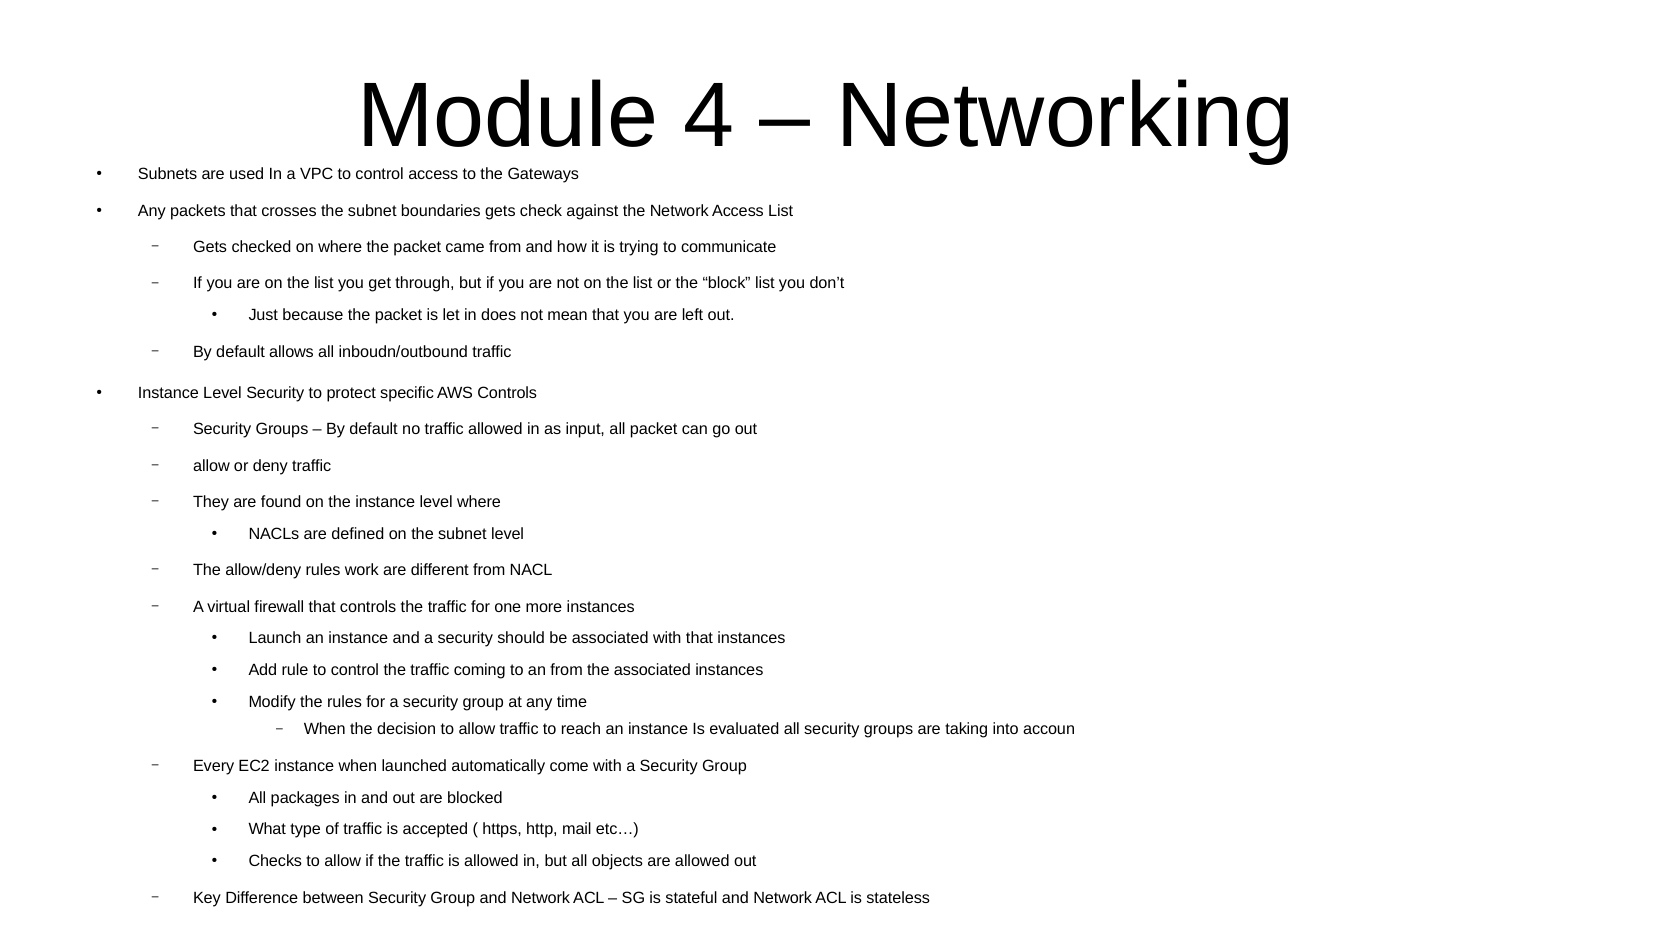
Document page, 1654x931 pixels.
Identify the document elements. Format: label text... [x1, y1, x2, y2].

title Module 4 – Networking [82, 37, 1571, 165]
list Subnets are used In a VPC to control access to the Gateways Any packets that crosses the subnet boundaries gets check against the Network Access List Gets checked on where the packet came from and how it is trying to communicate If you are on the list you get through, but if you are not on the list or the “block” list you don’t Just because the packet is let in does not mean that you are left out. By default allows all inboudn/outbound traffic Instance Level Security to protect specific AWS Controls Security Groups – By default no traffic allowed in as input, all packet can go out allow or deny traffic They are found on the instance level where NACLs are defined on the subnet level The allow/deny rules work are different from NACL A virtual firewall that controls the traffic for one more instances Launch an instance and a security should be associated with that instances Add rule to control the traffic coming to an from the associated instances Modify the rules for a security group at any time When the decision to allow traffic to reach an instance Is evaluated all security groups are taking into accoun Every EC2 instance when launched automatically come with a Security Group All packages in and out are blocked What type of traffic is accepted ( https, http, mail etc…) Checks to allow if the traffic is allowed in, but all objects are allowed out Key Difference between Security Group and Network ACL – SG is stateful and Network ACL is stateless [82, 165, 1571, 916]
